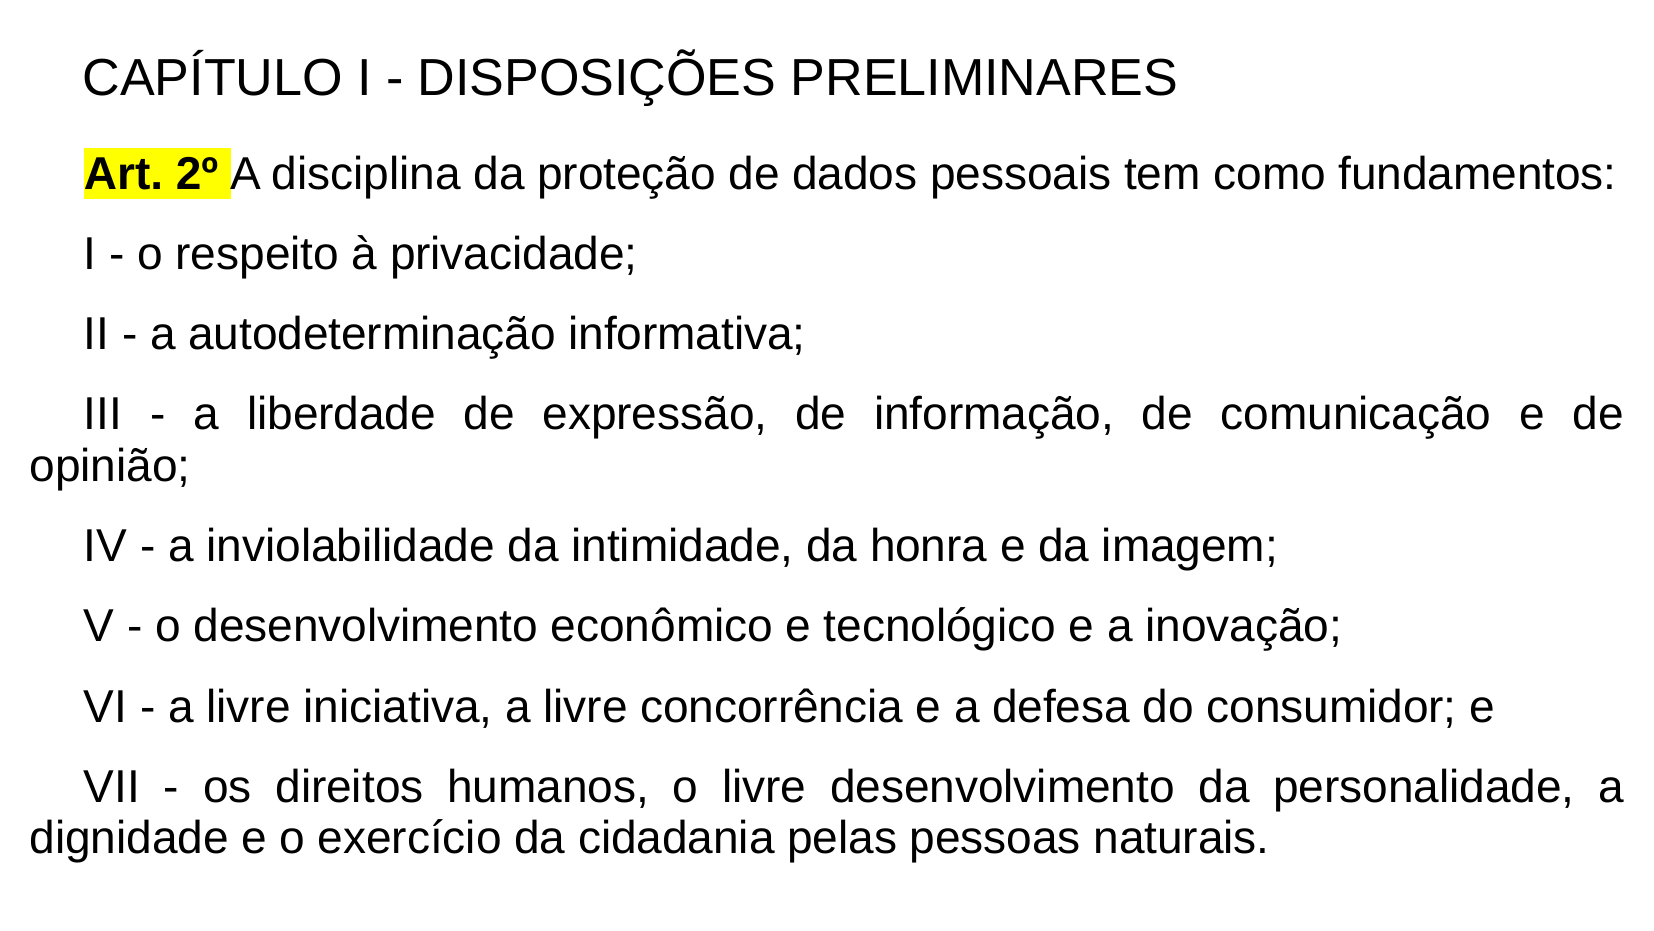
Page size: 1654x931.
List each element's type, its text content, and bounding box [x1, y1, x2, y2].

title CAPÍTULO I - DISPOSIÇÕES PRELIMINARES [82, 37, 1571, 119]
list Art. 2º A disciplina da proteção de dados pessoais tem como fundamentos: I - o respeito à privacidade; II - a autodeterminação informativa; III - a liberdade de expressão, de informação, de comunicação e de opinião; IV - a inviolabilidade da intimidade, da honra e da imagem; V - o desenvolvimento econômico e tecnológico e a inovação; VI - a livre iniciativa, a livre concorrência e a defesa do consumidor; e VII - os direitos humanos, o livre desenvolvimento da personalidade, a dignidade e o exercício da cidadania pelas pessoas naturais. [29, 147, 1625, 886]
